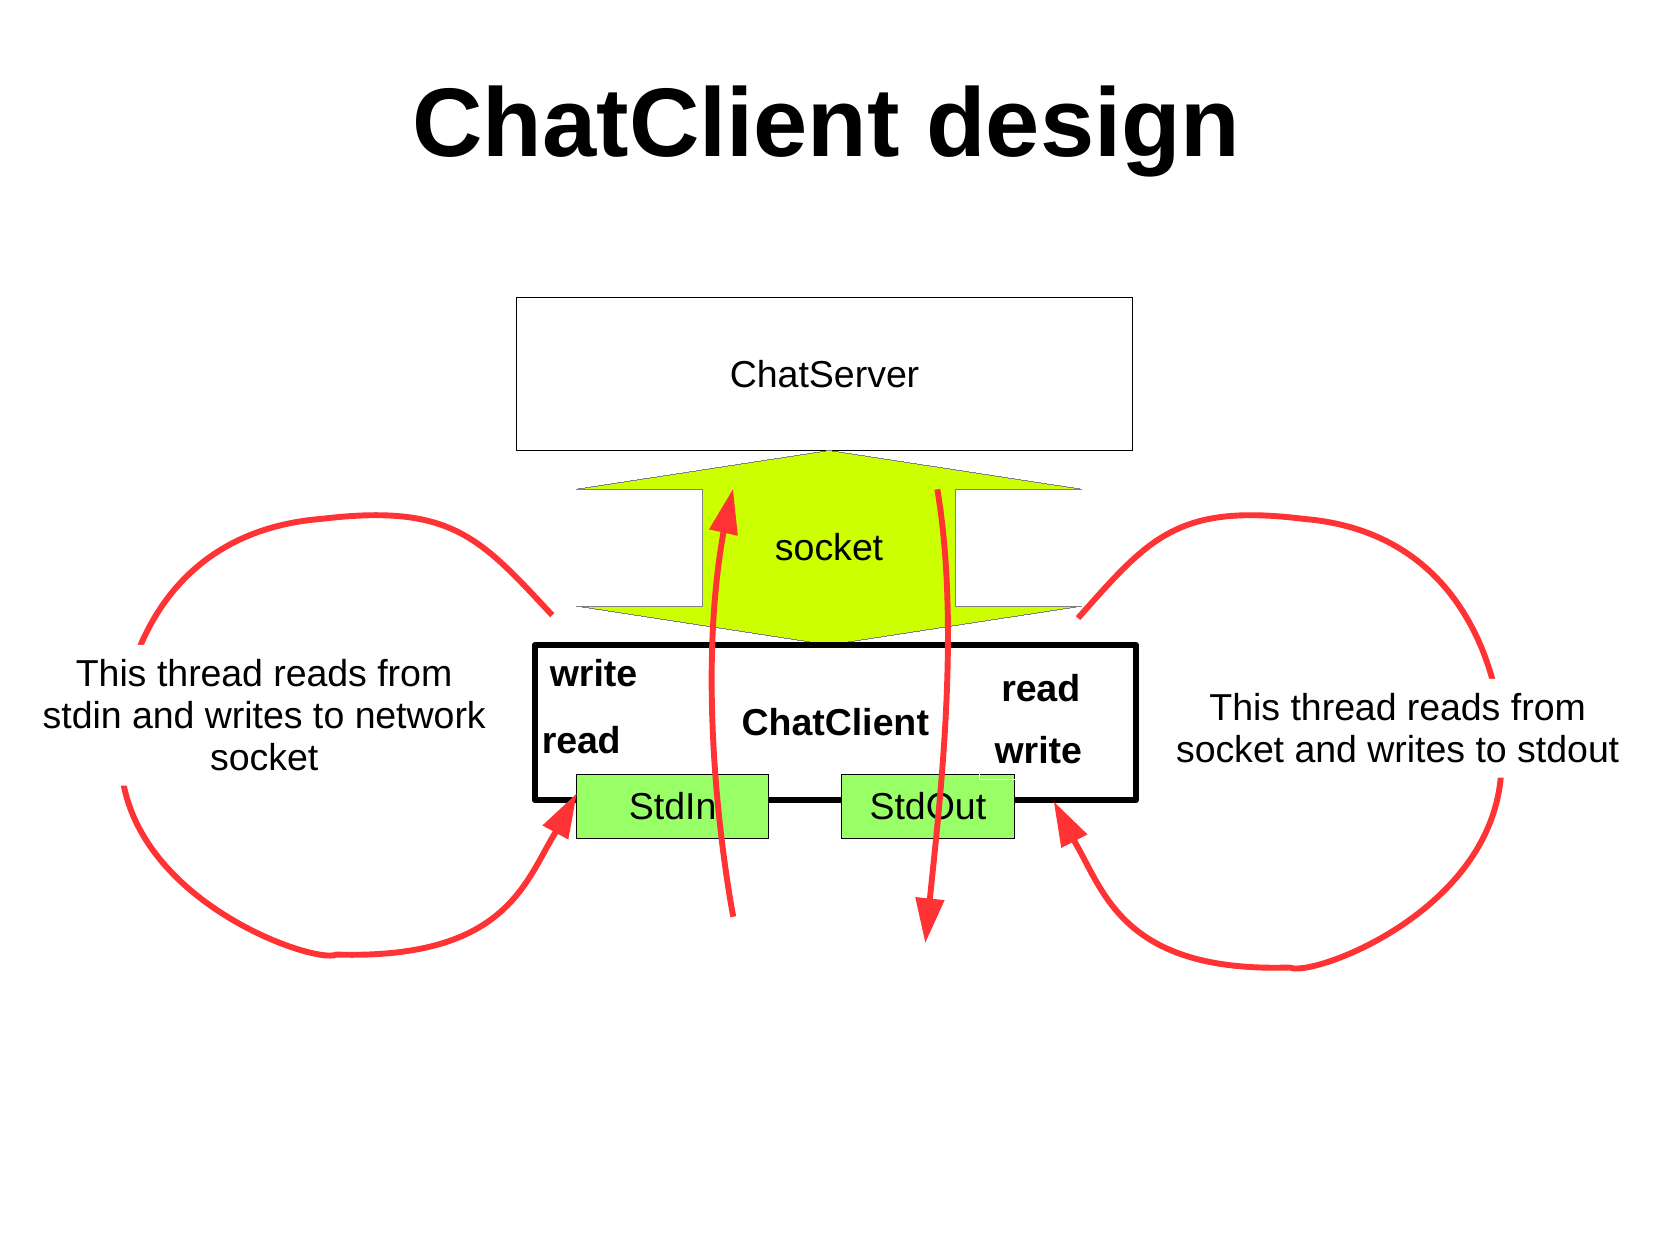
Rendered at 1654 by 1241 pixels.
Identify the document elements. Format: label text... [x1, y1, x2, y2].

text_box read [527, 711, 636, 769]
text_box This thread reads from stdin and writes to network socket [27, 644, 501, 786]
title ChatClient design [82, 49, 1571, 196]
text_box write [979, 722, 1097, 780]
text_box StdOut [942, 797, 949, 816]
text_box write [534, 644, 653, 702]
text_box ChatClient [715, 644, 944, 801]
text_box StdIn [719, 774, 769, 839]
text_box StdOut [930, 796, 937, 815]
text_box StdOut [940, 774, 1015, 839]
text_box ChatClient [945, 644, 1136, 801]
text_box ChatServer [516, 297, 1133, 451]
text_box ChatClient [534, 644, 712, 801]
text_box socket [576, 450, 1082, 644]
text_box read [986, 660, 1096, 717]
text_box This thread reads from socket and writes to stdout [1161, 678, 1635, 778]
text_box StdOut [841, 774, 938, 839]
text_box StdIn [576, 774, 718, 839]
